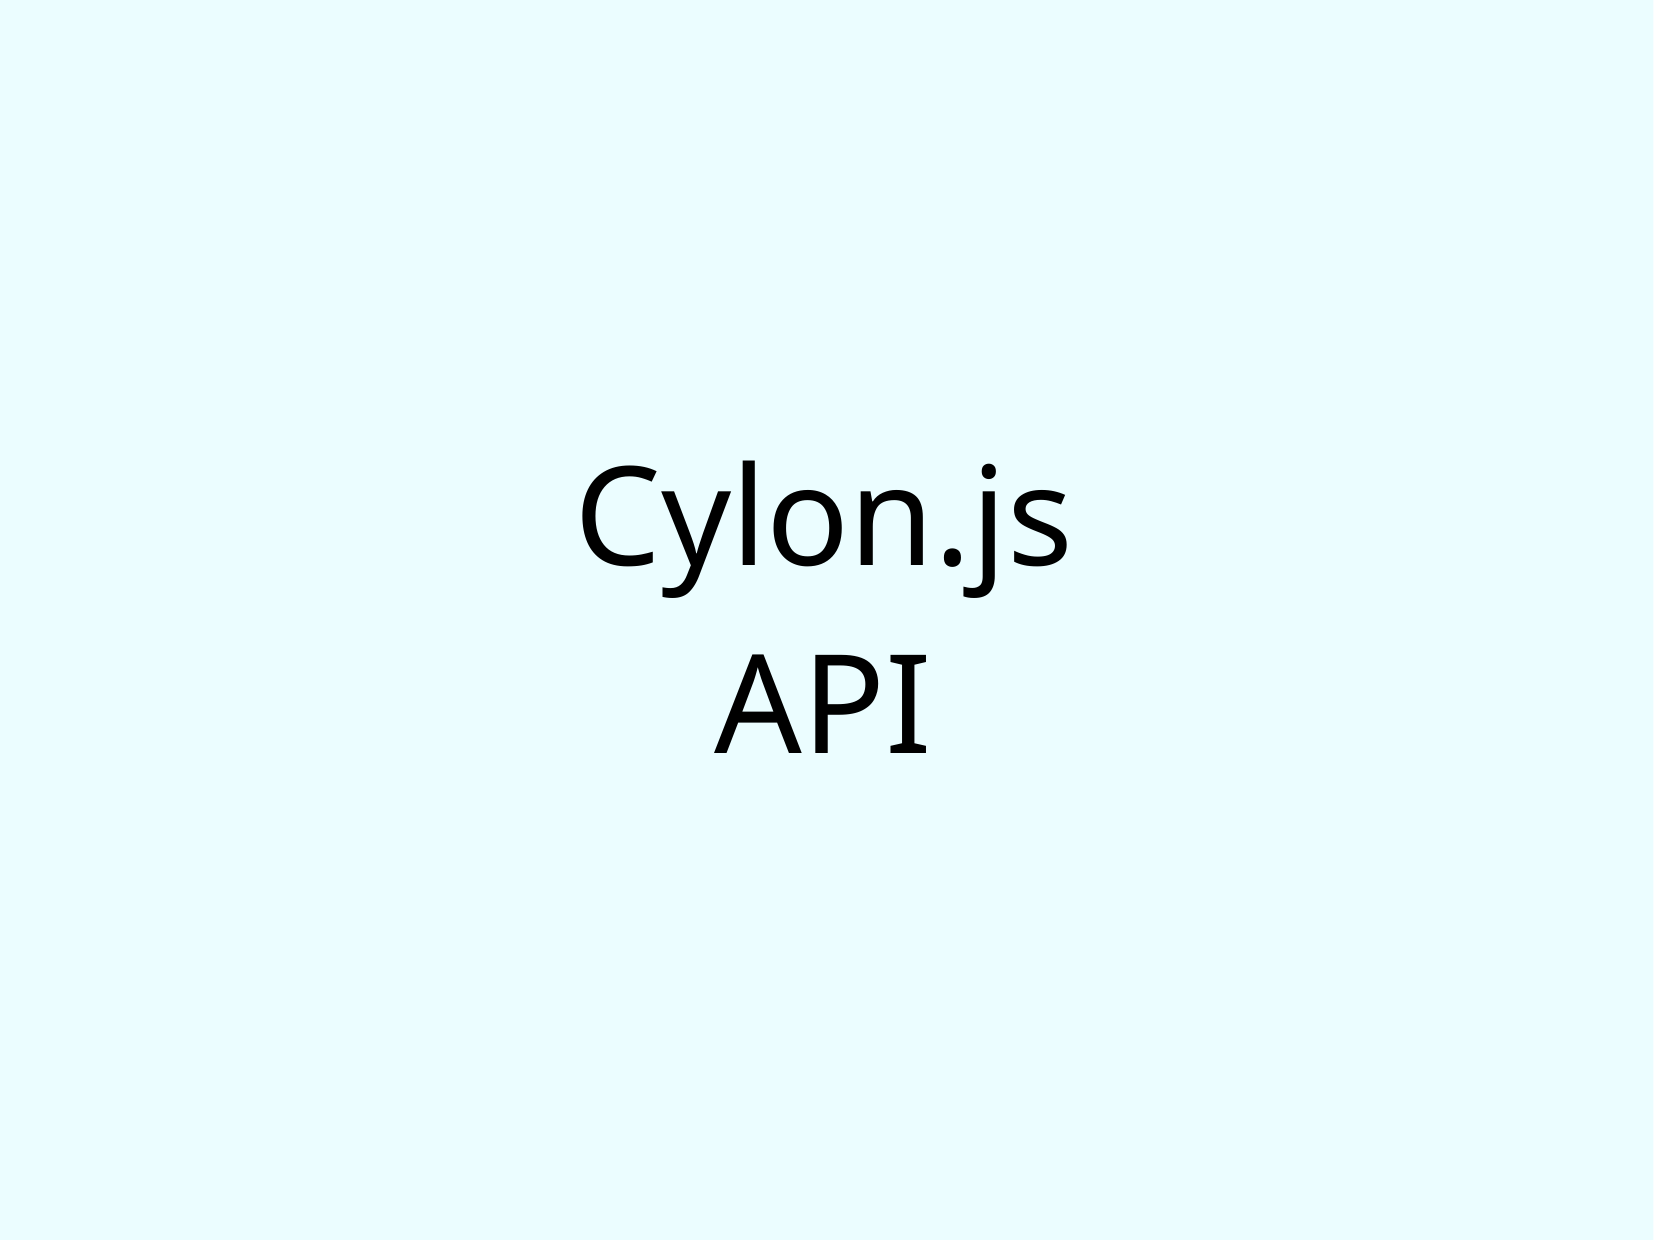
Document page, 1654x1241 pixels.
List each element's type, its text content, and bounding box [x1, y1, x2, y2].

text_box Cylon.js API [79, 69, 1568, 1144]
